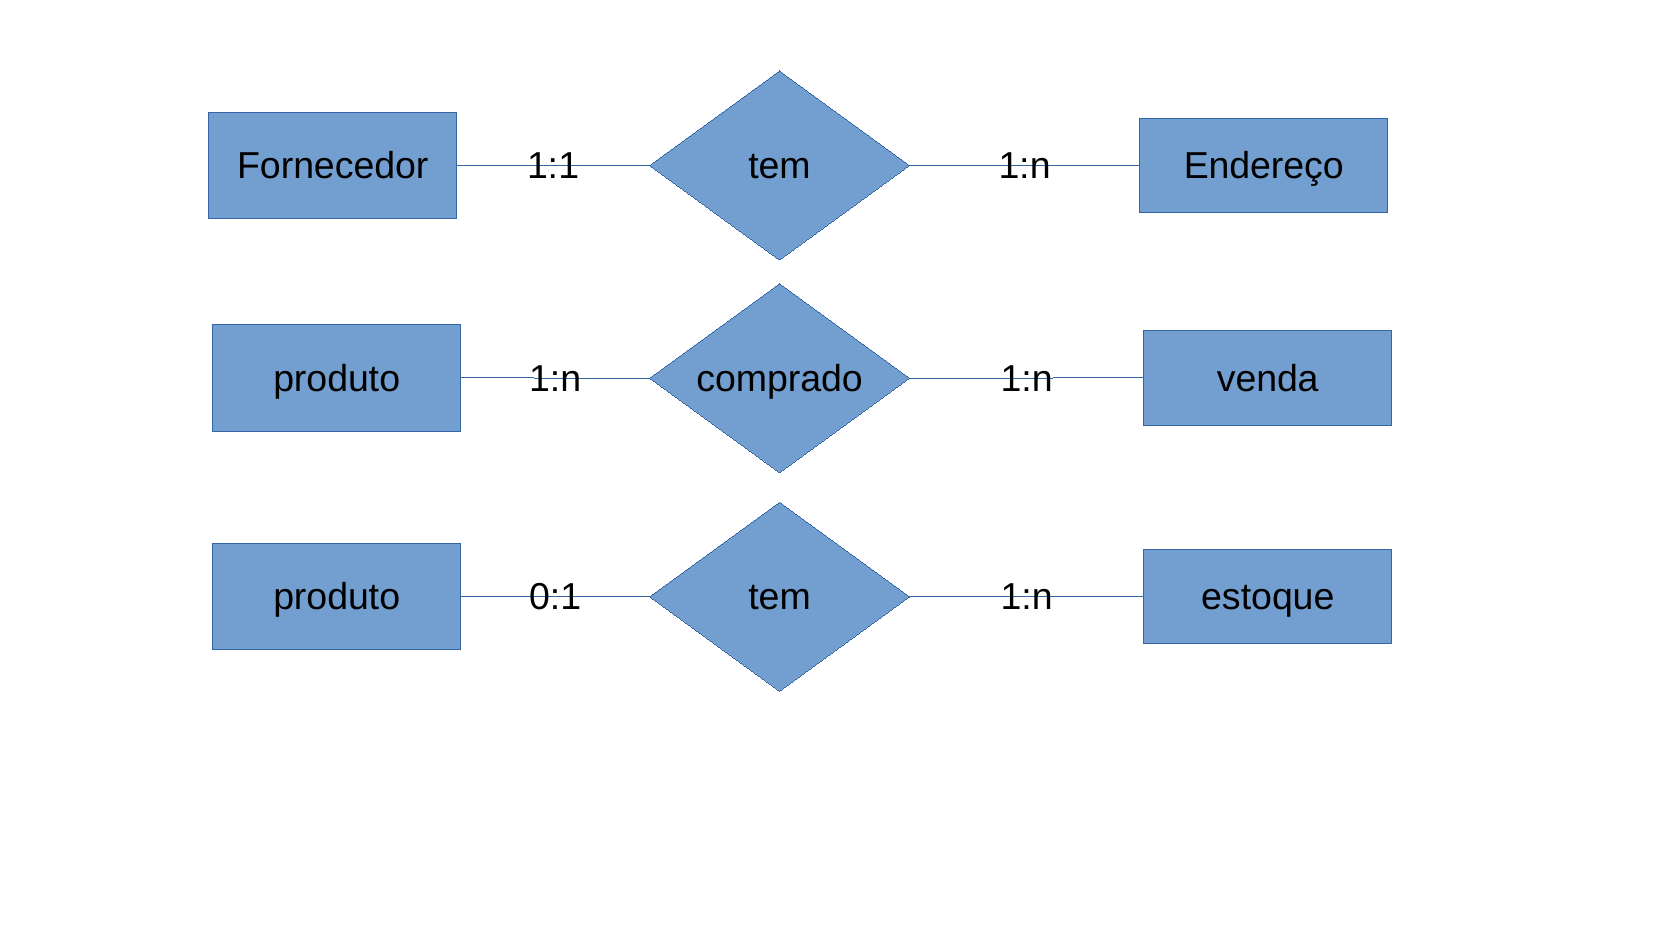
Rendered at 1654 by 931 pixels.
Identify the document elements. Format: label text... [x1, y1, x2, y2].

text_box Endereço [1139, 118, 1388, 213]
text_box comprado [649, 283, 910, 473]
text_box produto [212, 324, 461, 432]
text_box Fornecedor [208, 112, 457, 219]
text_box estoque [1143, 549, 1392, 644]
text_box tem [649, 502, 910, 692]
text_box produto [212, 543, 461, 650]
text_box venda [1143, 330, 1392, 426]
text_box tem [649, 70, 910, 260]
